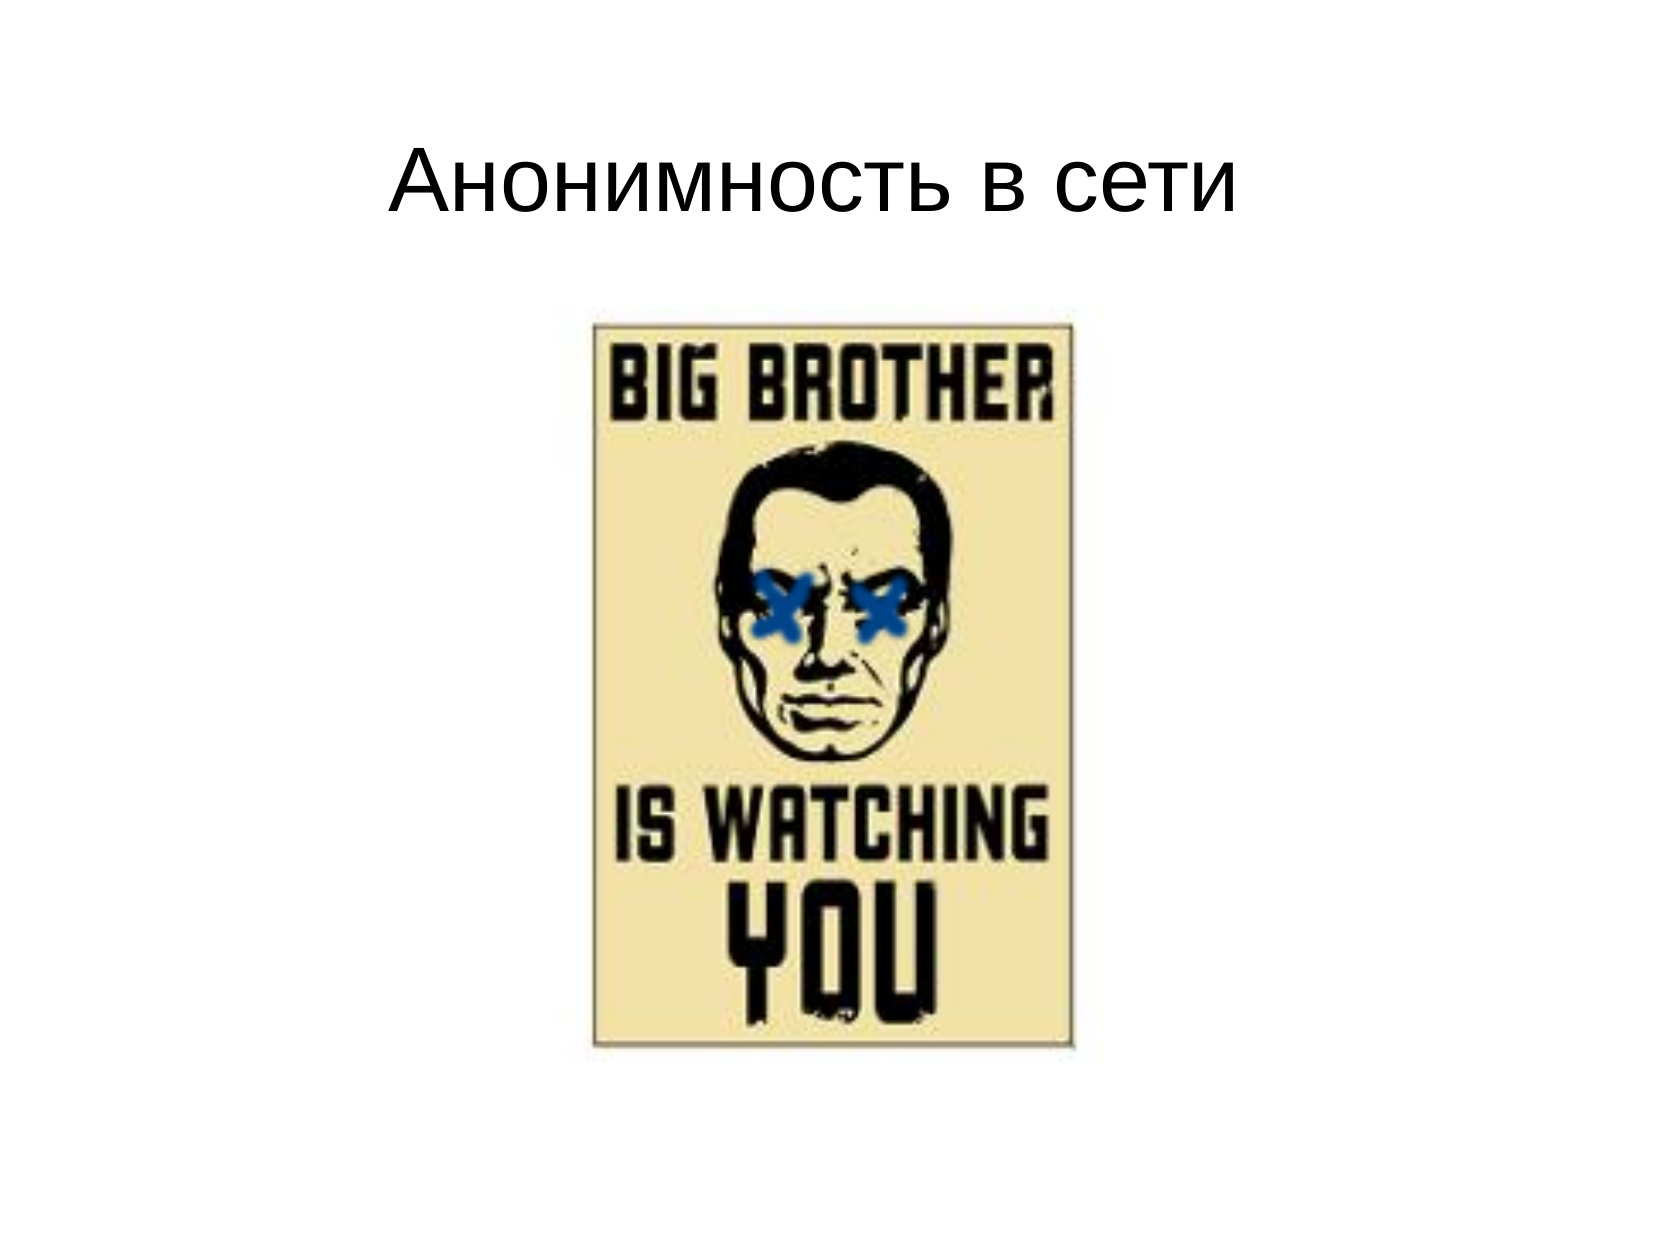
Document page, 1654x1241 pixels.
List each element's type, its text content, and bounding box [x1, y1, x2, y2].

title Анонимность в сети [70, 76, 1560, 284]
picture [451, 307, 1217, 1066]
